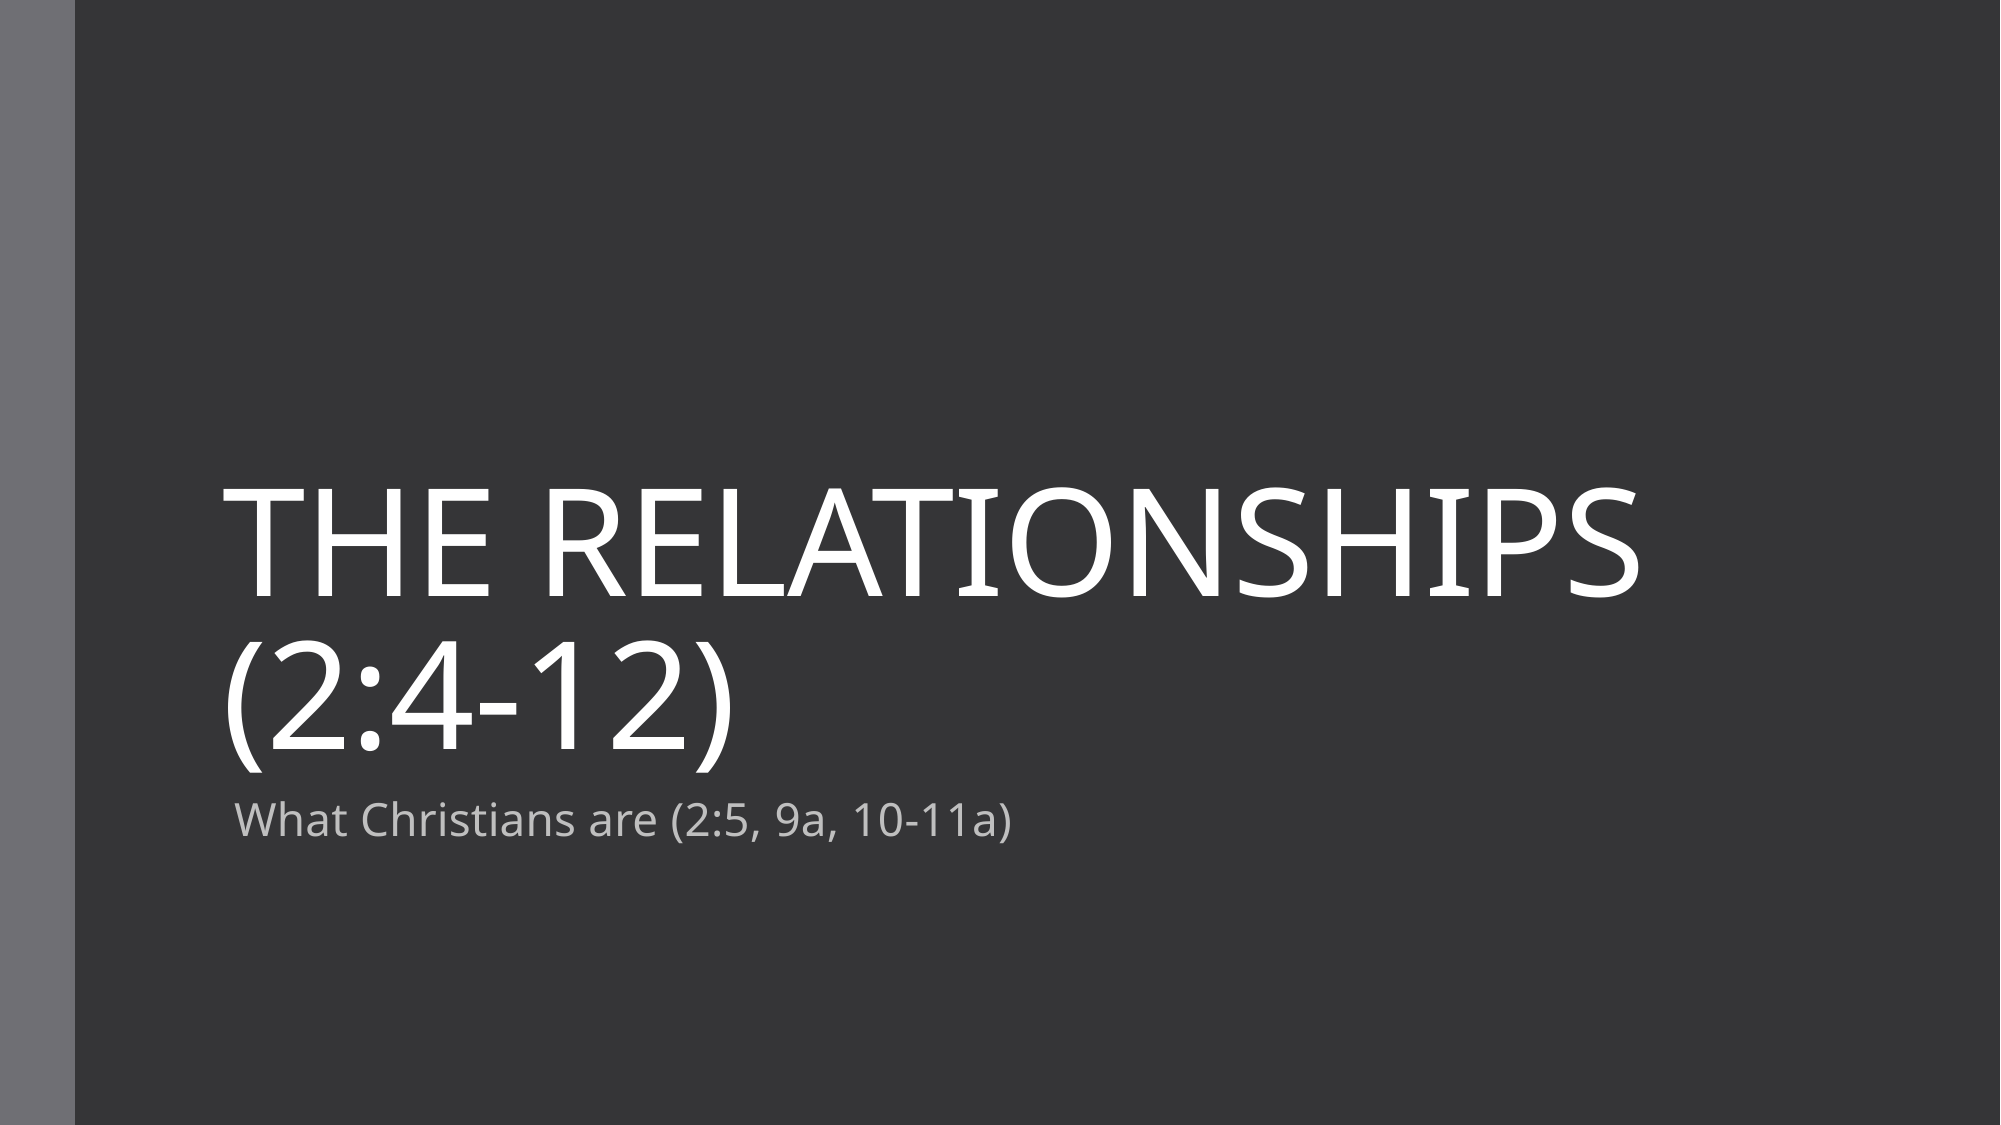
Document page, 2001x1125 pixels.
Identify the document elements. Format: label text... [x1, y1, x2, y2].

subtitle What Christians are (2:5, 9a, 10-11a) [206, 787, 1752, 1066]
title THE RELATIONSHIPS (2:4-12) [206, 124, 1752, 787]
